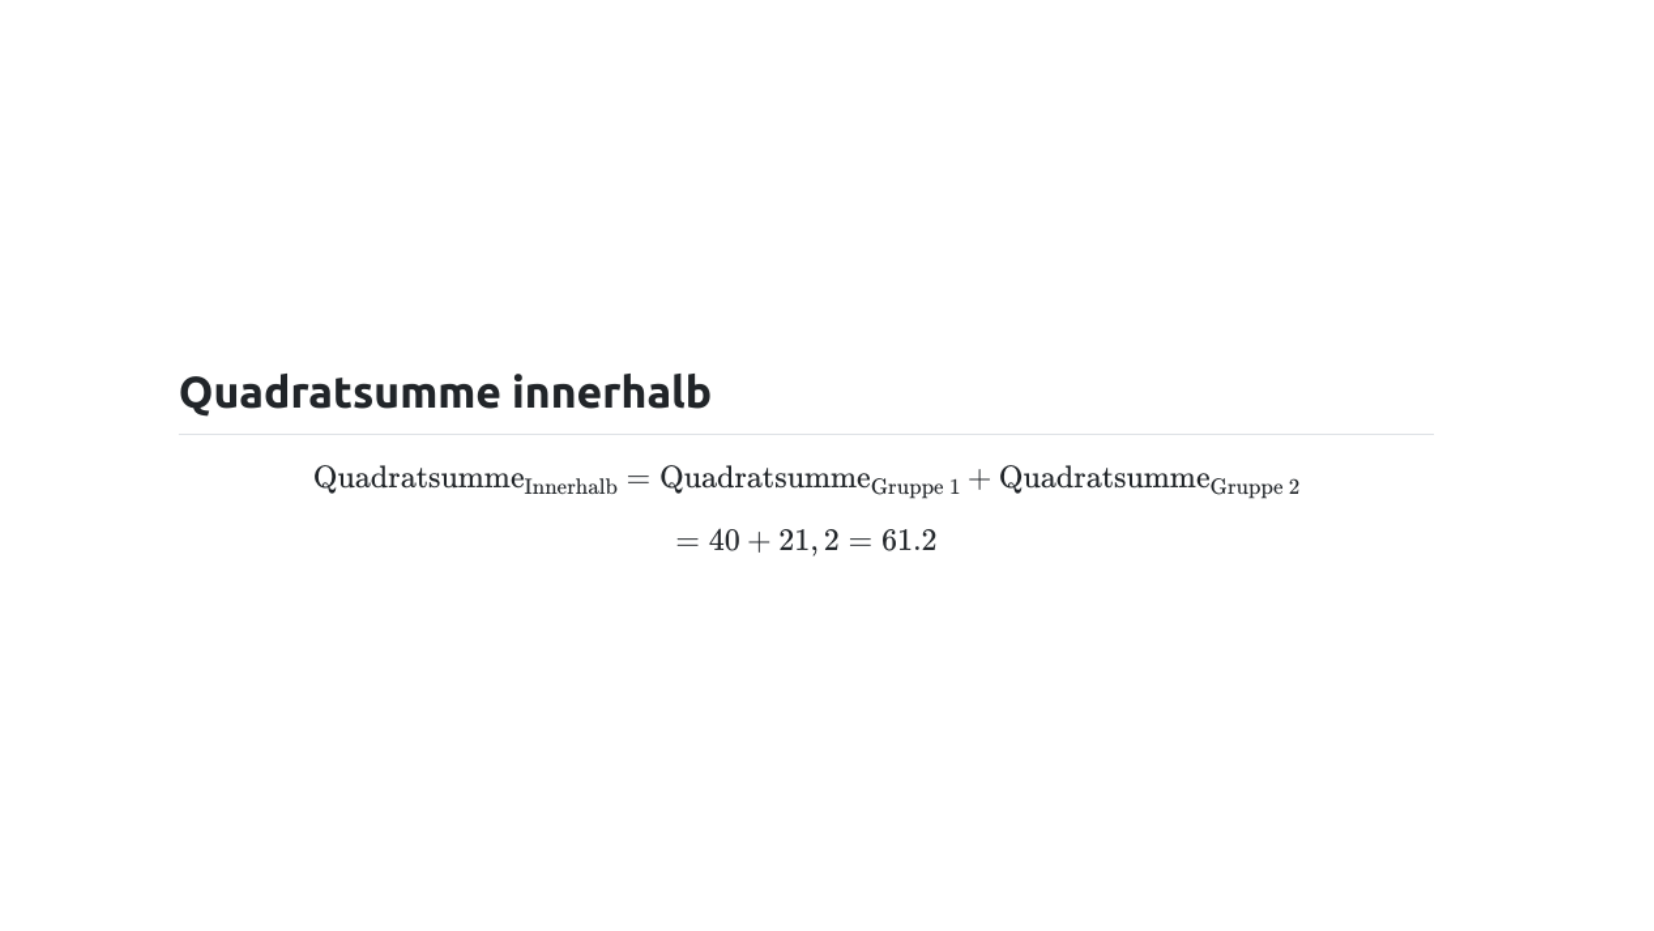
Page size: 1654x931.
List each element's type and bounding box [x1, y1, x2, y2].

picture [162, 362, 1502, 575]
